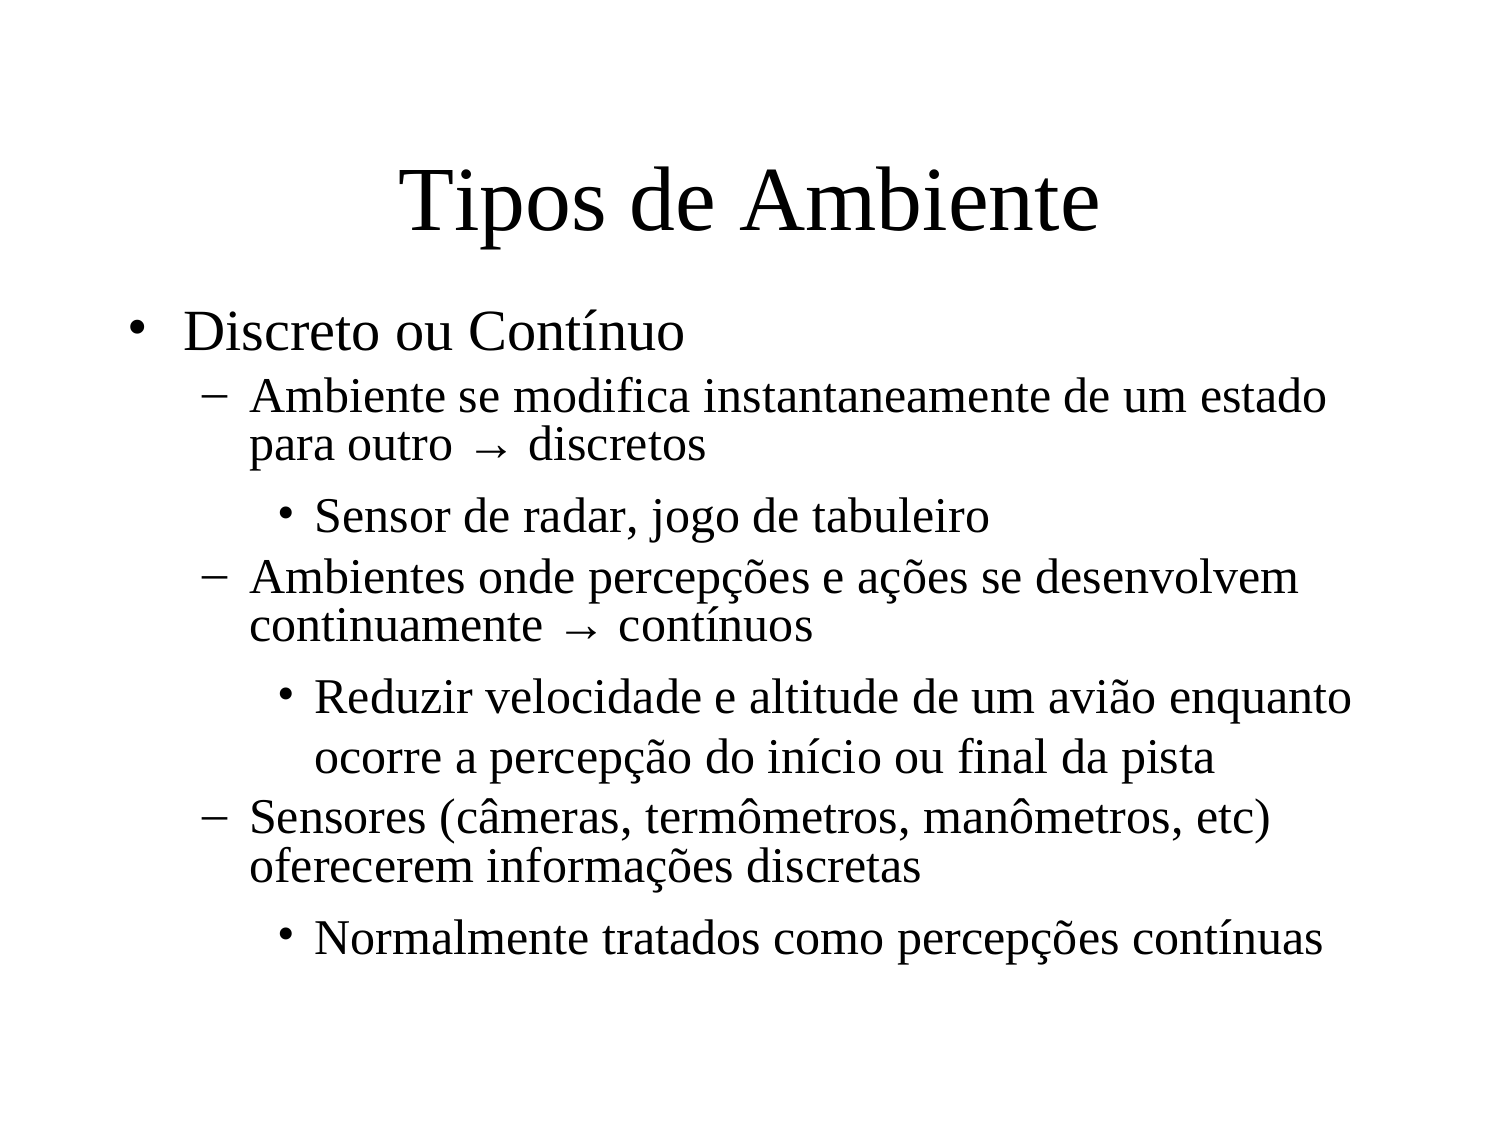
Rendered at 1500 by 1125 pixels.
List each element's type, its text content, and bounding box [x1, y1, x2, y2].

list Discreto ou Contínuo Ambiente se modifica instantaneamente de um estado para outro → discretos Sensor de radar, jogo de tabuleiro Ambientes onde percepções e ações se desenvolvem continuamente → contínuos Reduzir velocidade e altitude de um avião enquanto ocorre a percepção do início ou final da pista Sensores (câmeras, termômetros, manômetros, etc) oferecerem informações discretas Normalmente tratados como percepções contínuas [112, 297, 1388, 973]
title Tipos de Ambiente [112, 99, 1388, 288]
